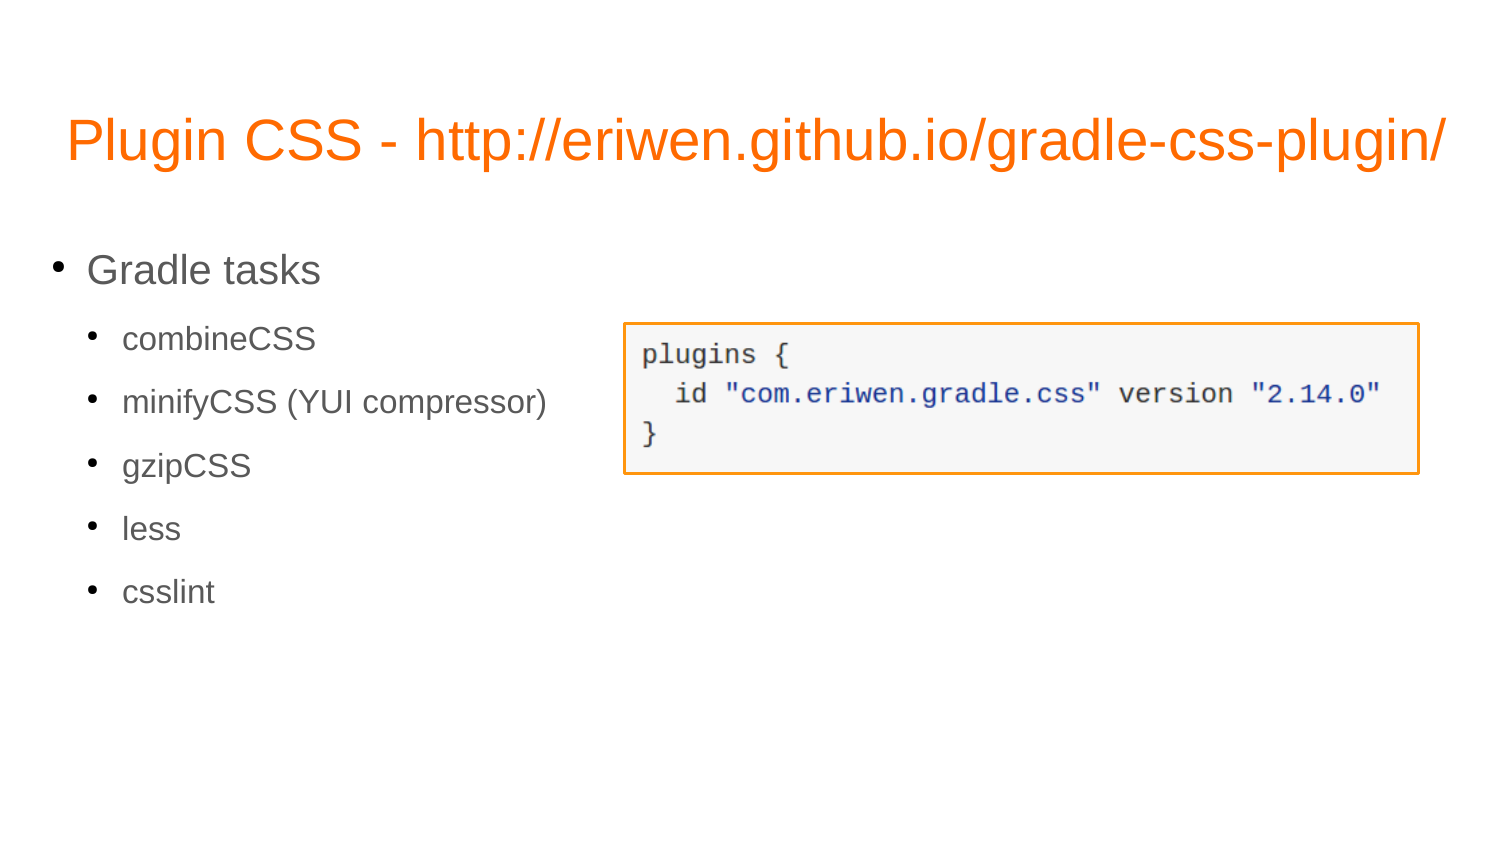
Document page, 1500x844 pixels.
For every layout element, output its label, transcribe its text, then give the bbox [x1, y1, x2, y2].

list Gradle tasks combineCSS minifyCSS (YUI compressor) gzipCSS less csslint [51, 189, 1449, 750]
picture [625, 324, 1418, 473]
title Plugin CSS - http://eriwen.github.io/gradle-css-plugin/ [51, 72, 1477, 167]
